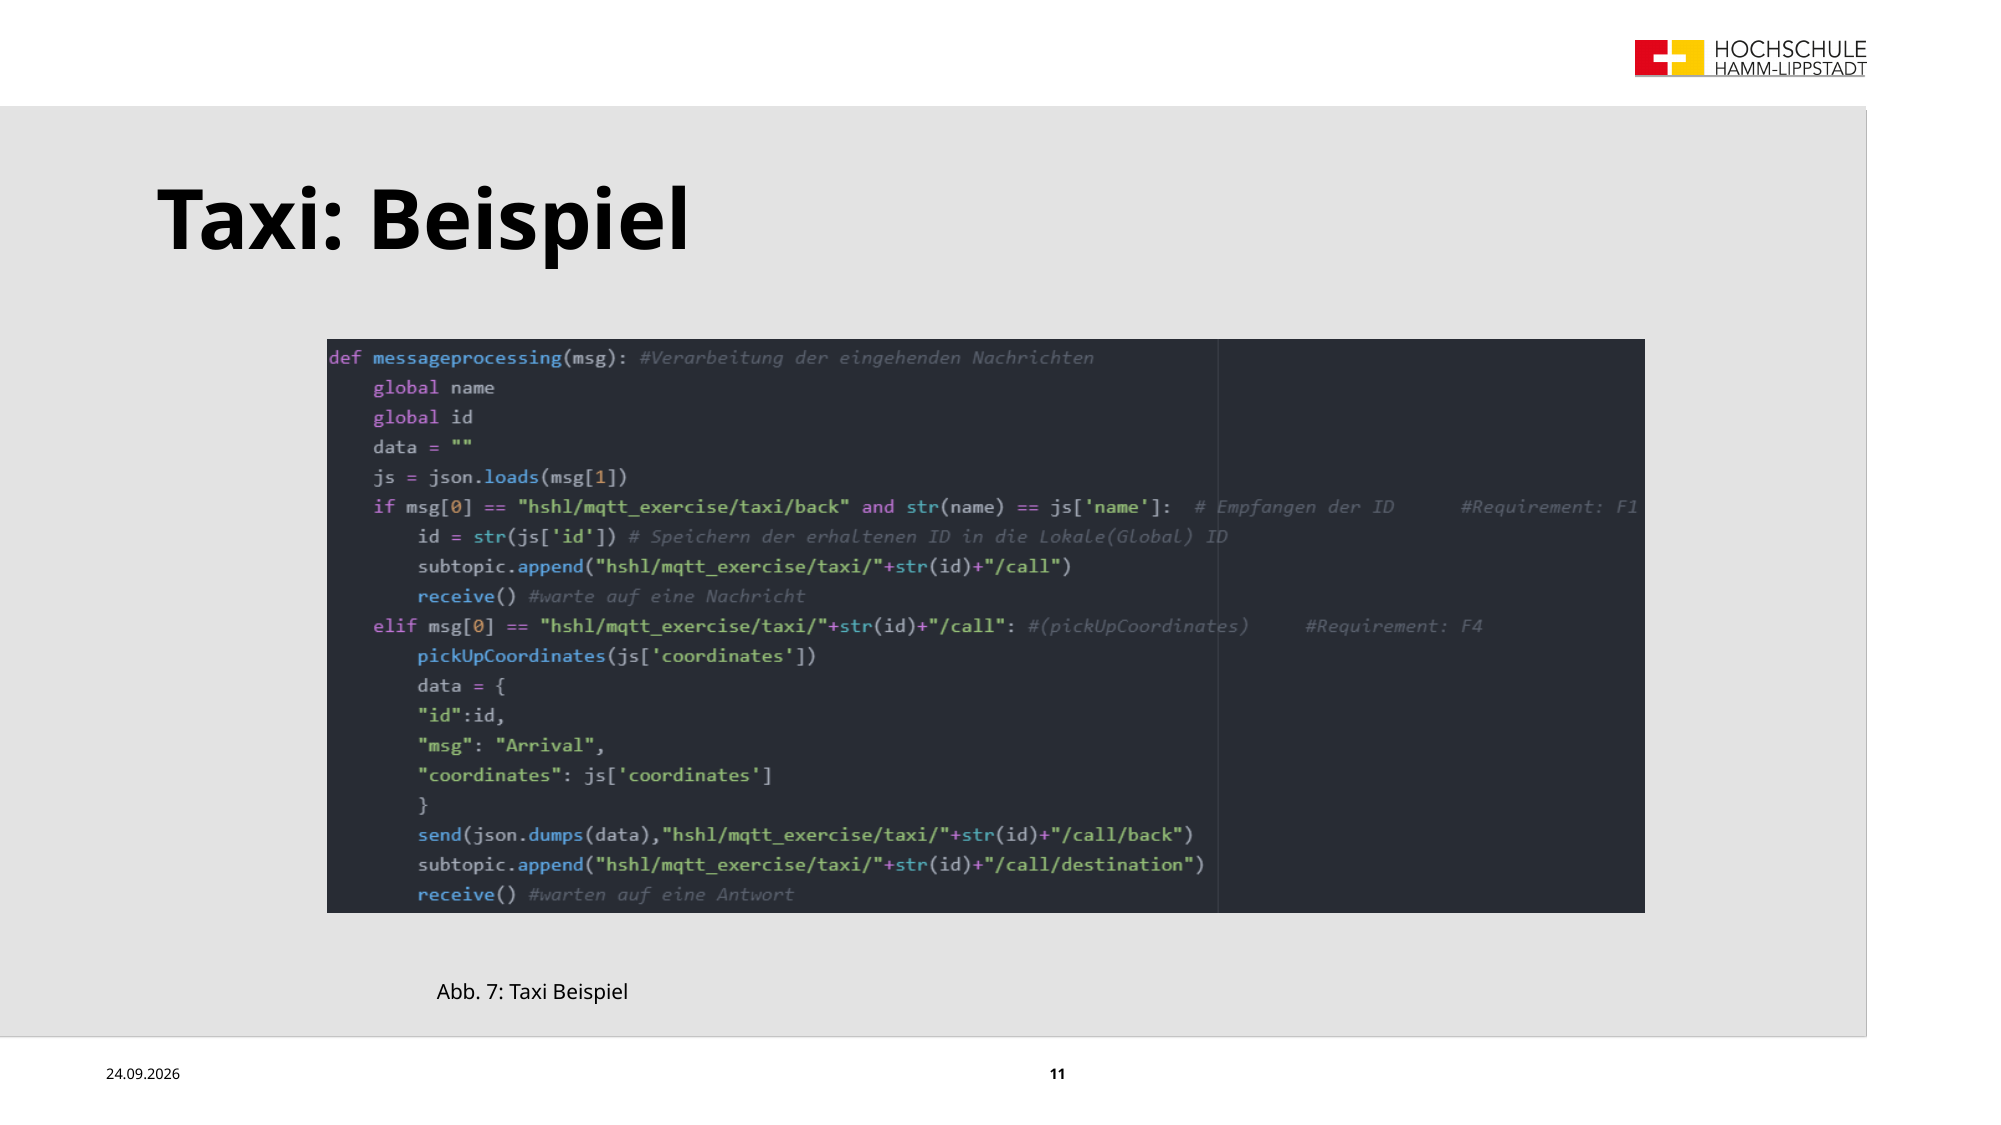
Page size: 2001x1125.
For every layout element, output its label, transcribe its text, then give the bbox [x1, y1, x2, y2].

text_box 11.07.2021 [106, 1065, 457, 1084]
text_box Abb. 7: Taxi Beispiel [421, 970, 643, 1012]
text_box [1049, 1065, 1400, 1084]
title Taxi: Beispiel [141, 122, 1821, 310]
picture [327, 339, 1645, 913]
